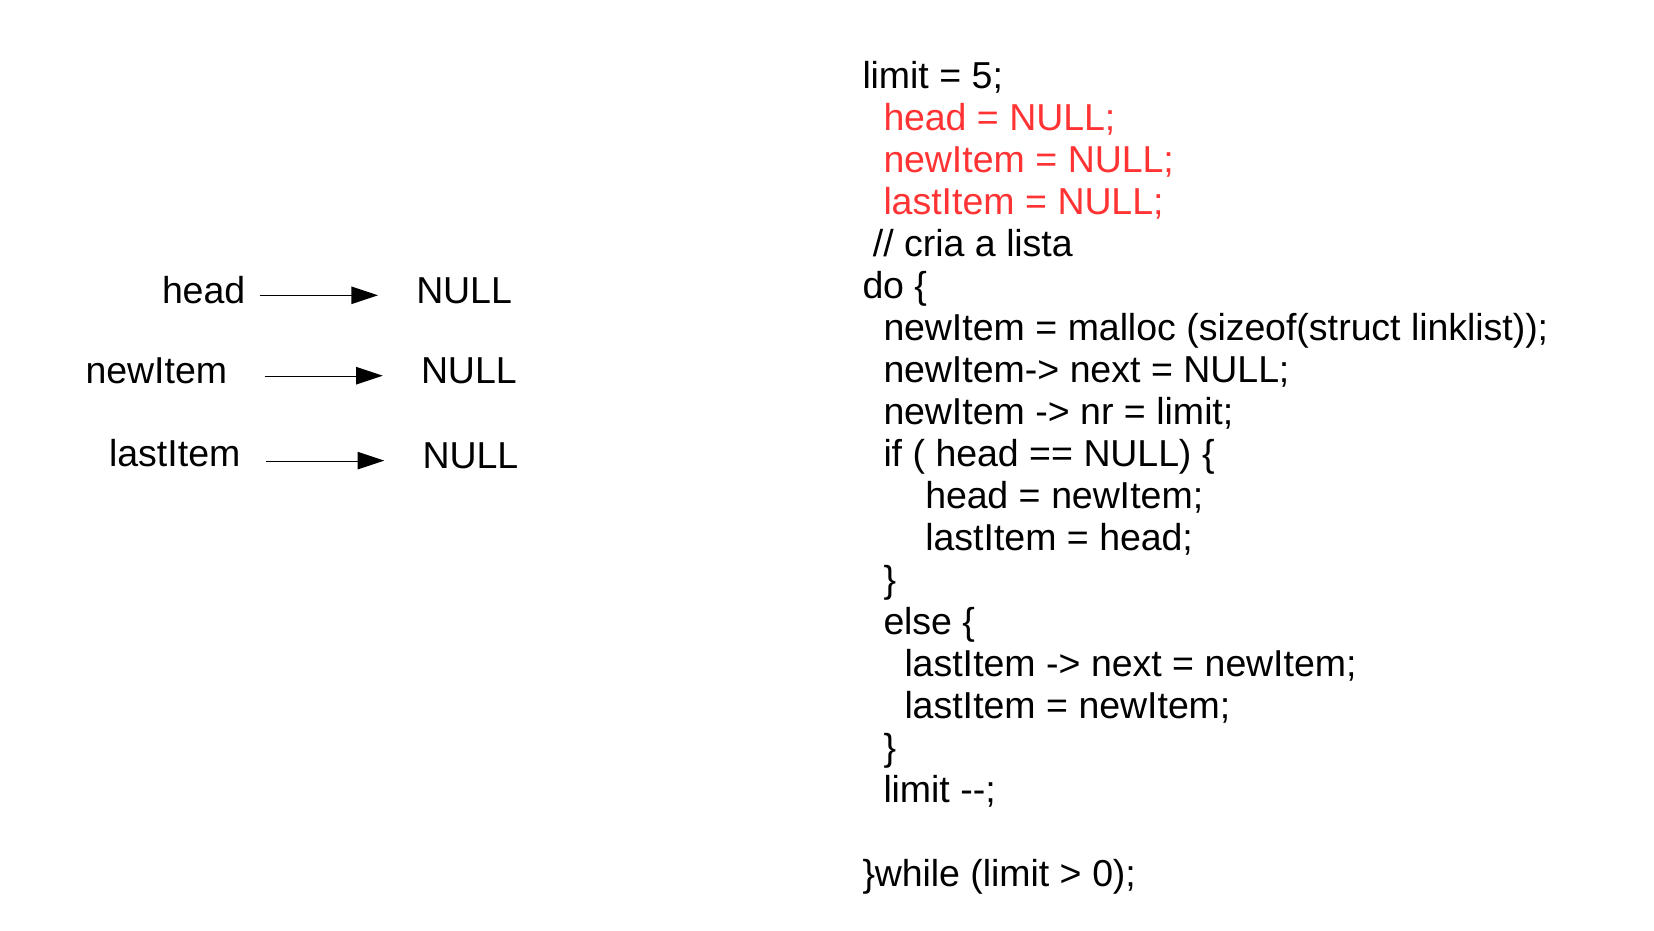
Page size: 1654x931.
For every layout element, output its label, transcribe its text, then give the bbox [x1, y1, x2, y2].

text_box newItem [70, 342, 272, 438]
text_box head [147, 262, 260, 319]
text_box NULL [407, 427, 534, 485]
text_box lastItem [94, 425, 267, 527]
text_box NULL [406, 342, 532, 400]
text_box NULL [401, 262, 527, 319]
text_box limit = 5; head = NULL; newItem = NULL; lastItem = NULL; // cria a lista do { newItem = malloc (sizeof(struct linklist)); newItem-> next = NULL; newItem -> nr = limit; if ( head == NULL) { head = newItem; lastItem = head; } else { lastItem -> next = newItem; lastItem = newItem; } limit --; }while (limit > 0); [826, 47, 1564, 902]
